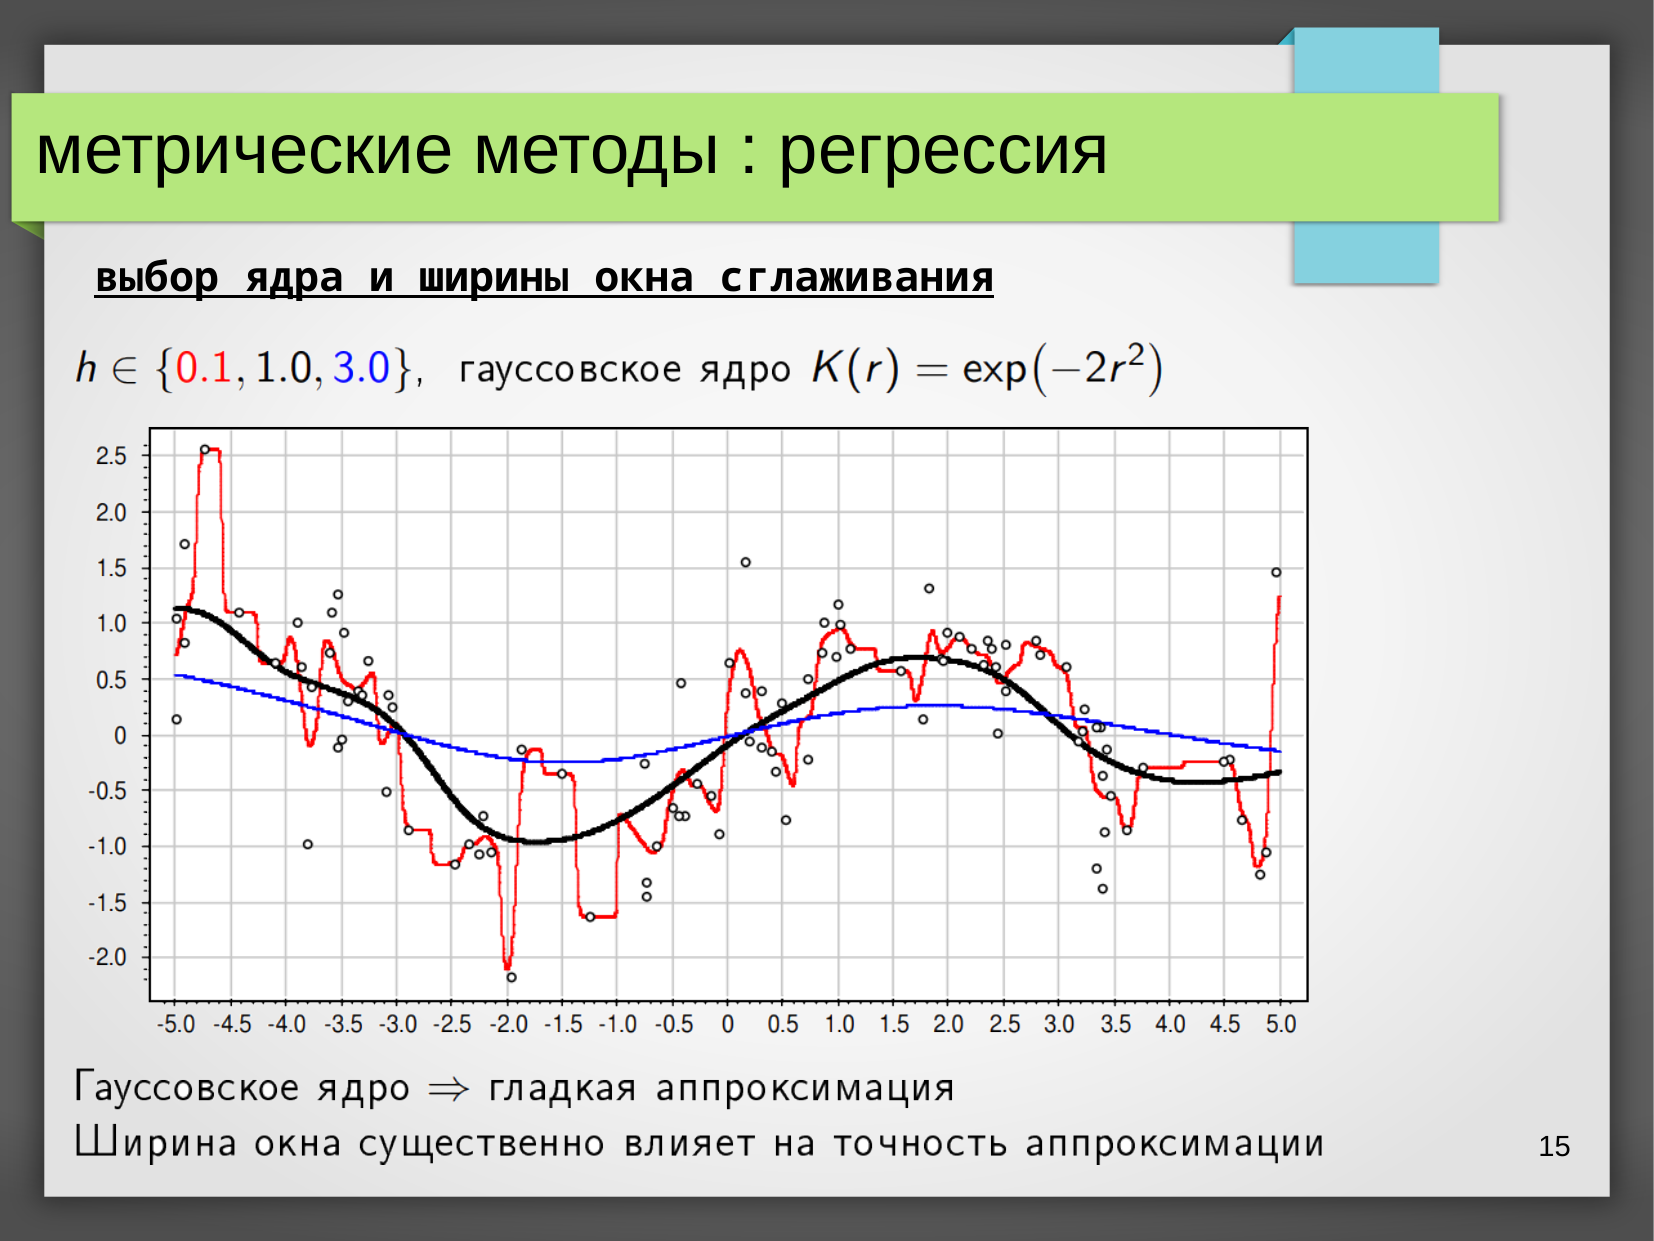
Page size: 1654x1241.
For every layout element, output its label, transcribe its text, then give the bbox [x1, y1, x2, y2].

picture [0, 0, 1654, 1241]
text_box выбор ядра и ширины окна сглаживания [93, 243, 1052, 308]
title метрические методы : регрессия [35, 108, 1170, 190]
